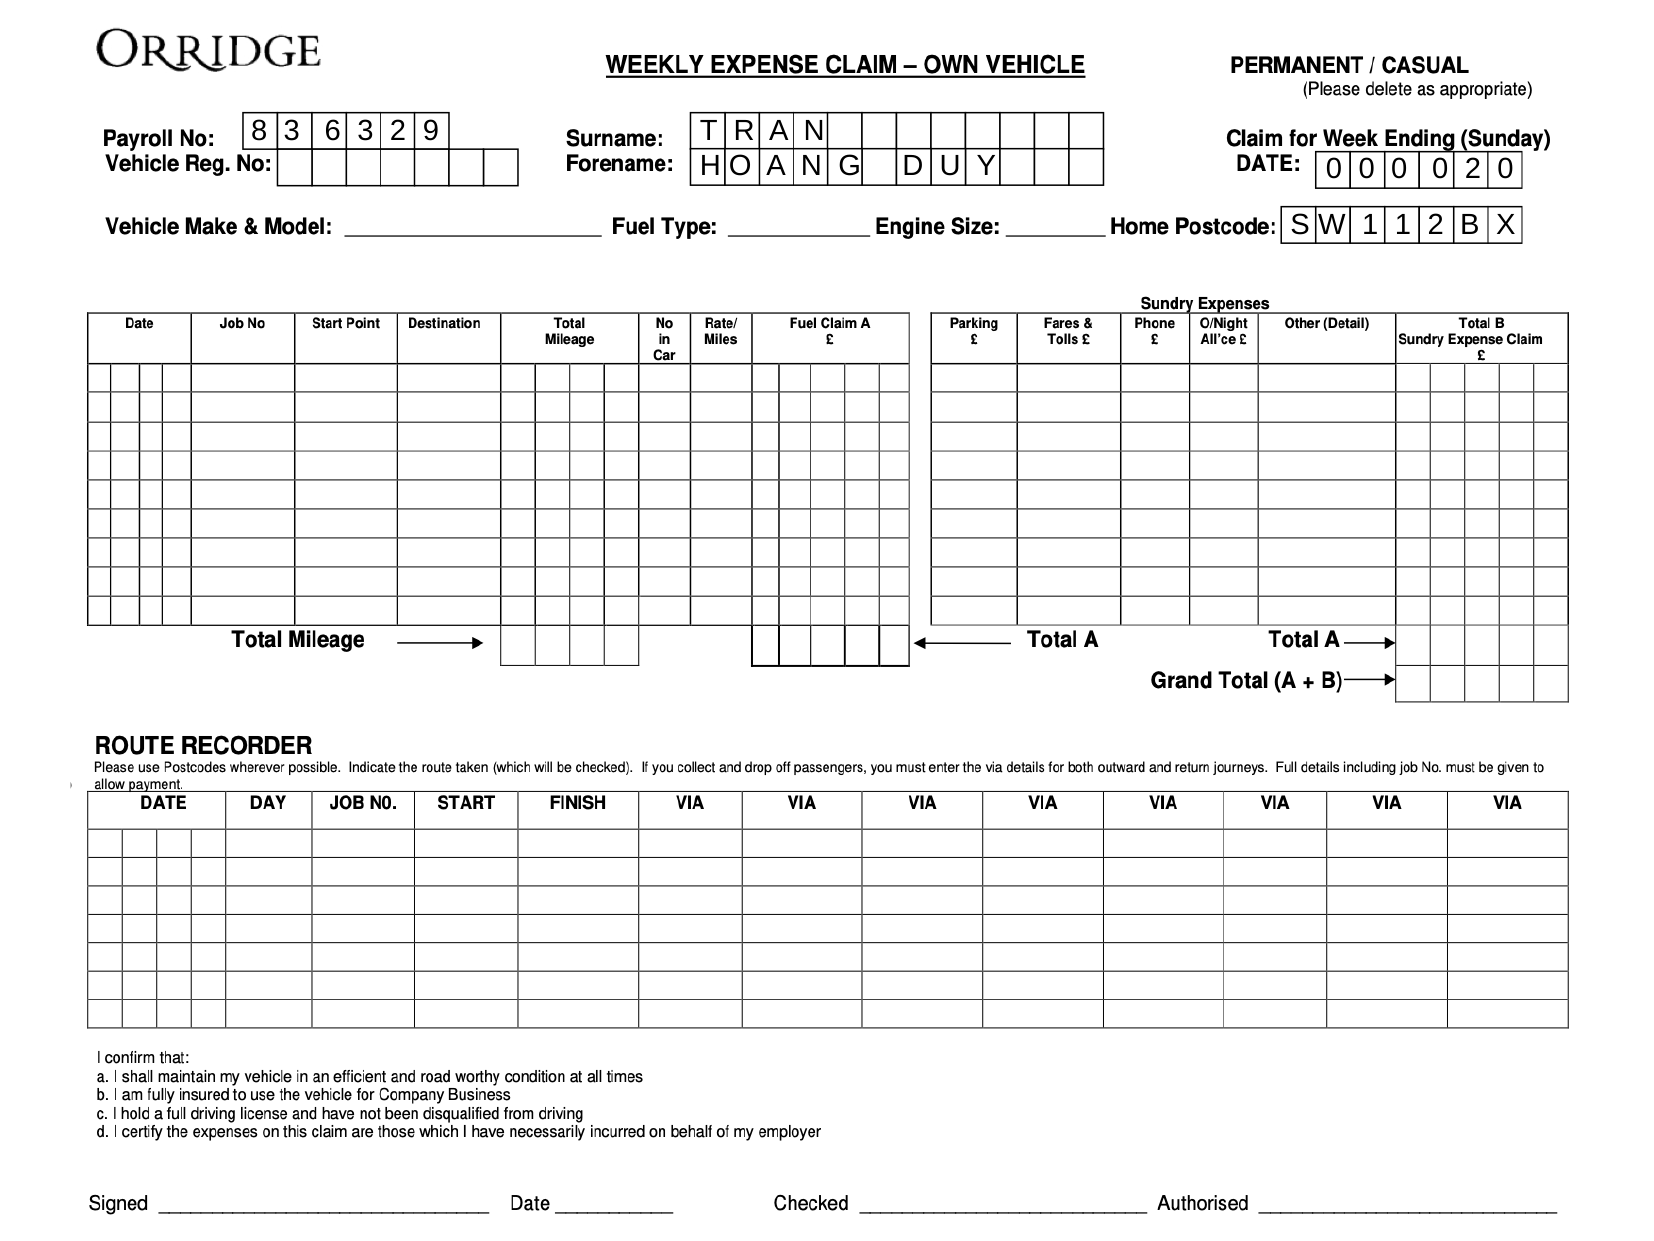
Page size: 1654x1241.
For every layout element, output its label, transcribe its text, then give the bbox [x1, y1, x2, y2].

text_box T R A N [685, 106, 1099, 141]
text_box 8 3 6 3 2 9 [236, 106, 473, 187]
text_box 0 0 0 0 2 0 [1311, 144, 1571, 192]
text_box H O A N G D U Y [685, 141, 1099, 190]
text_box S W 1 1 2 B X [1275, 200, 1536, 281]
picture [0, 0, 1654, 1241]
